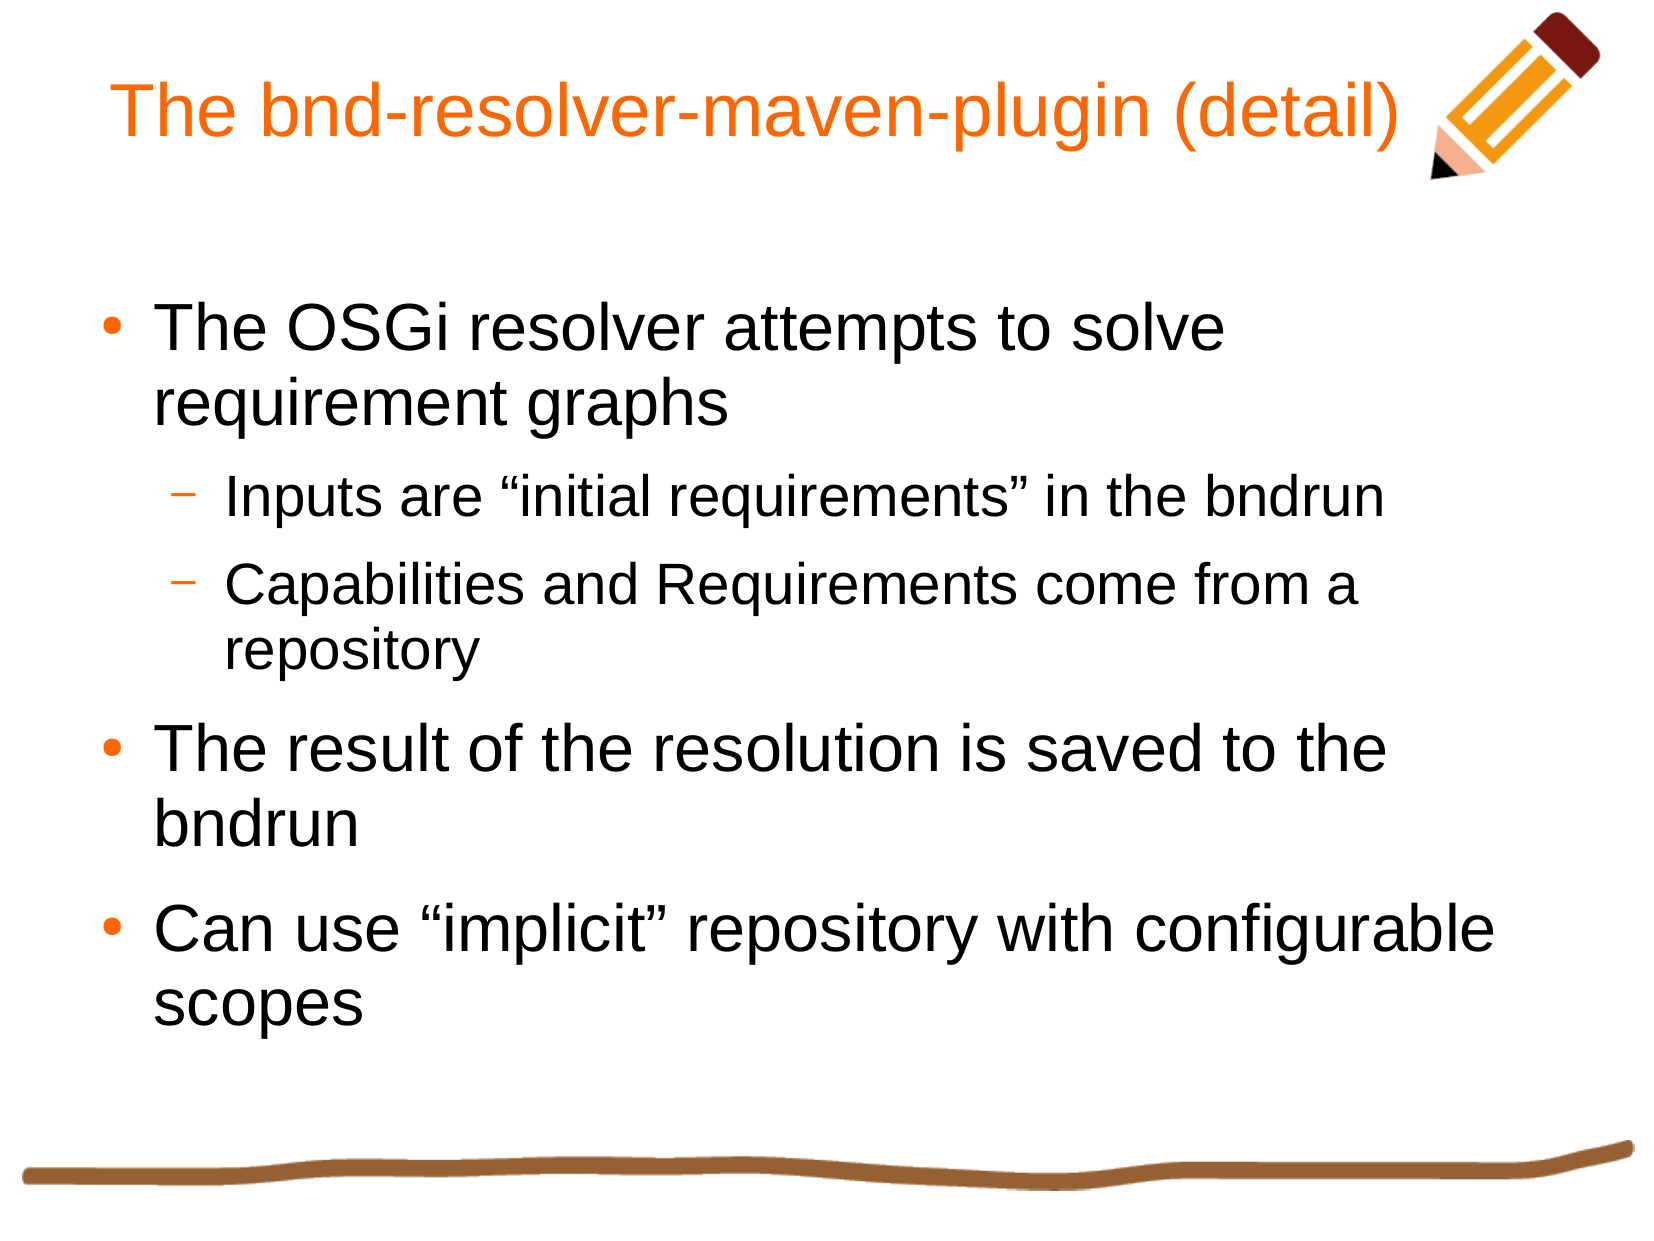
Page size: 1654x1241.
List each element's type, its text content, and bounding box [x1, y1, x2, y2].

title The bnd-resolver-maven-plugin (detail) [82, 49, 1430, 172]
picture [22, 1140, 1635, 1191]
list The OSGi resolver attempts to solve requirement graphs Inputs are “initial requirements” in the bndrun Capabilities and Requirements come from a repository The result of the resolution is saved to the bndrun Can use “implicit” repository with configurable scopes [82, 290, 1571, 1122]
picture [1430, 12, 1601, 181]
